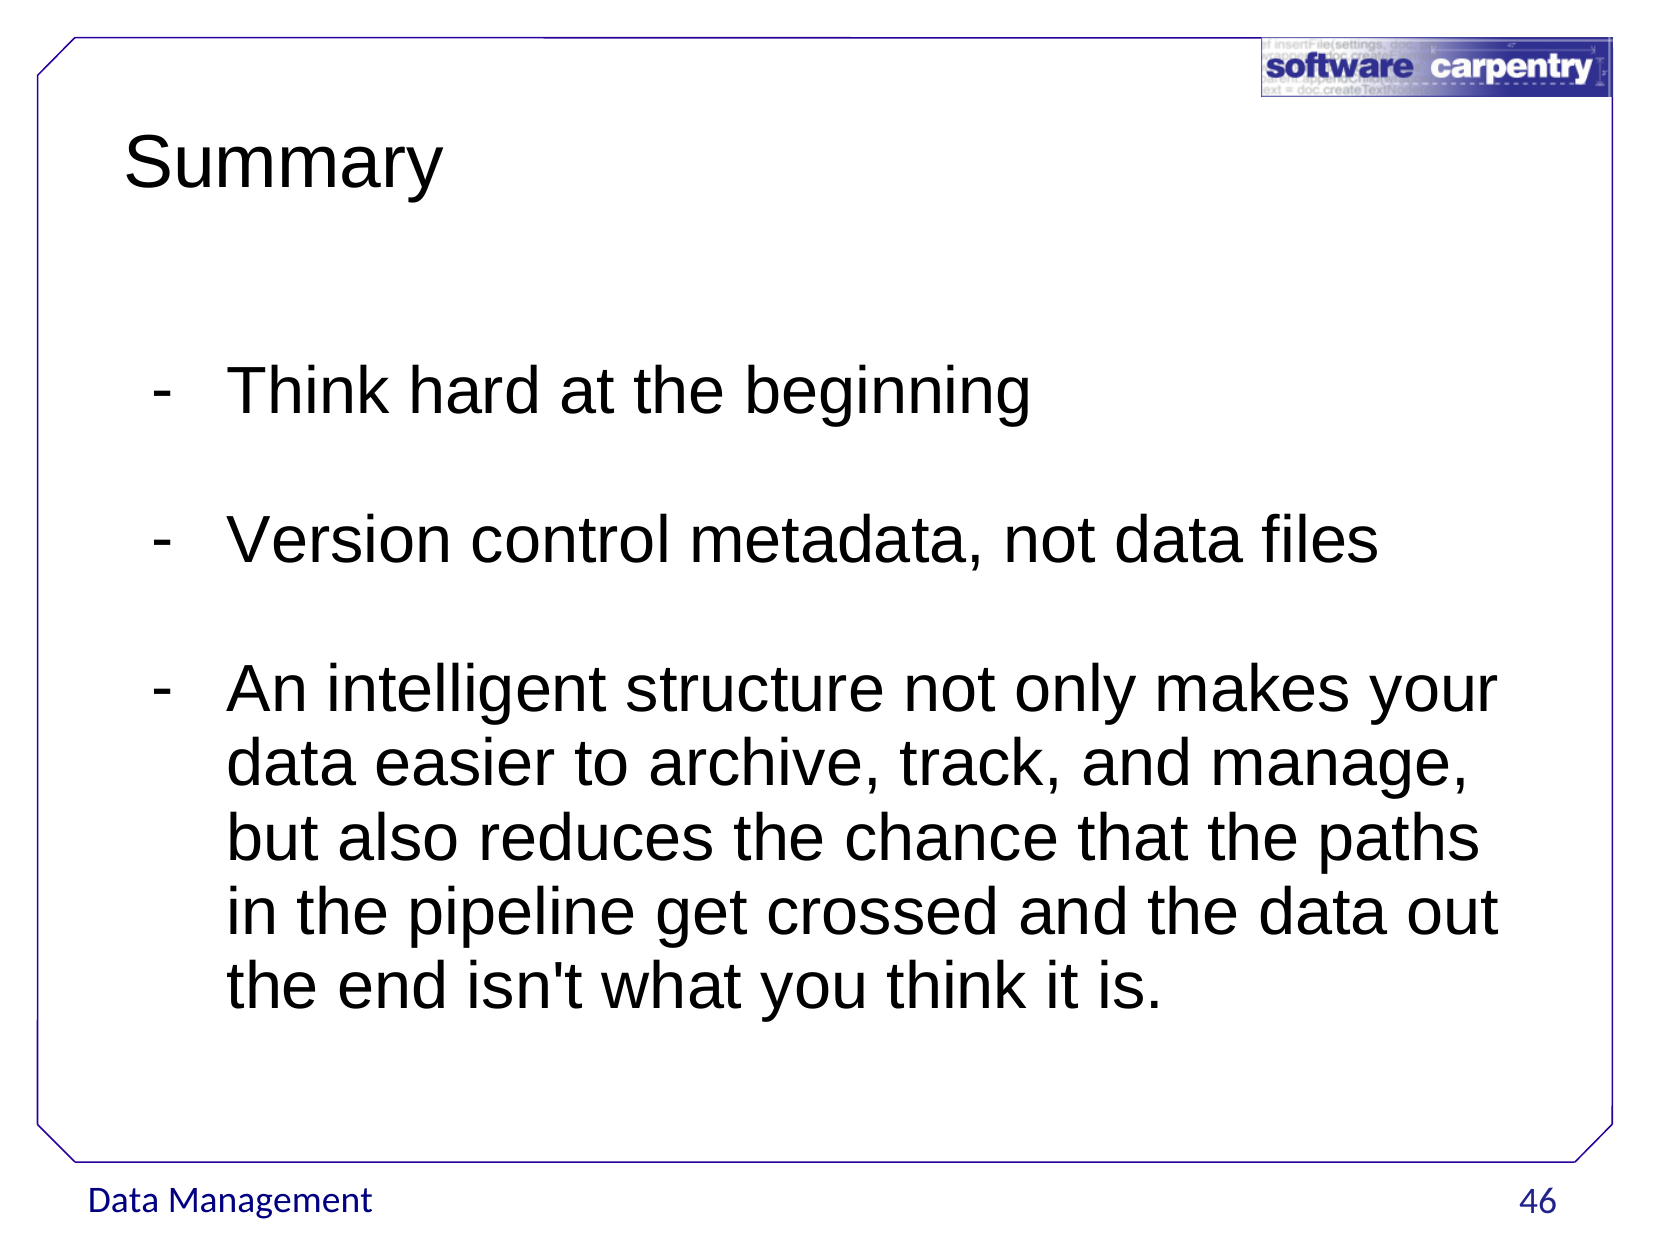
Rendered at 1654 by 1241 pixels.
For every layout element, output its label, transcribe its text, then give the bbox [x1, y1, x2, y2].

text_box <number> [1185, 1168, 1572, 1235]
text_box Think hard at the beginning Version control metadata, not data files An intelligent structure not only makes your data easier to archive, track, and manage, but also reduces the chance that the paths in the pipeline get crossed and the data out the end isn't what you think it is. [136, 346, 1546, 1032]
picture [1261, 37, 1613, 97]
text_box Summary [108, 113, 1555, 213]
